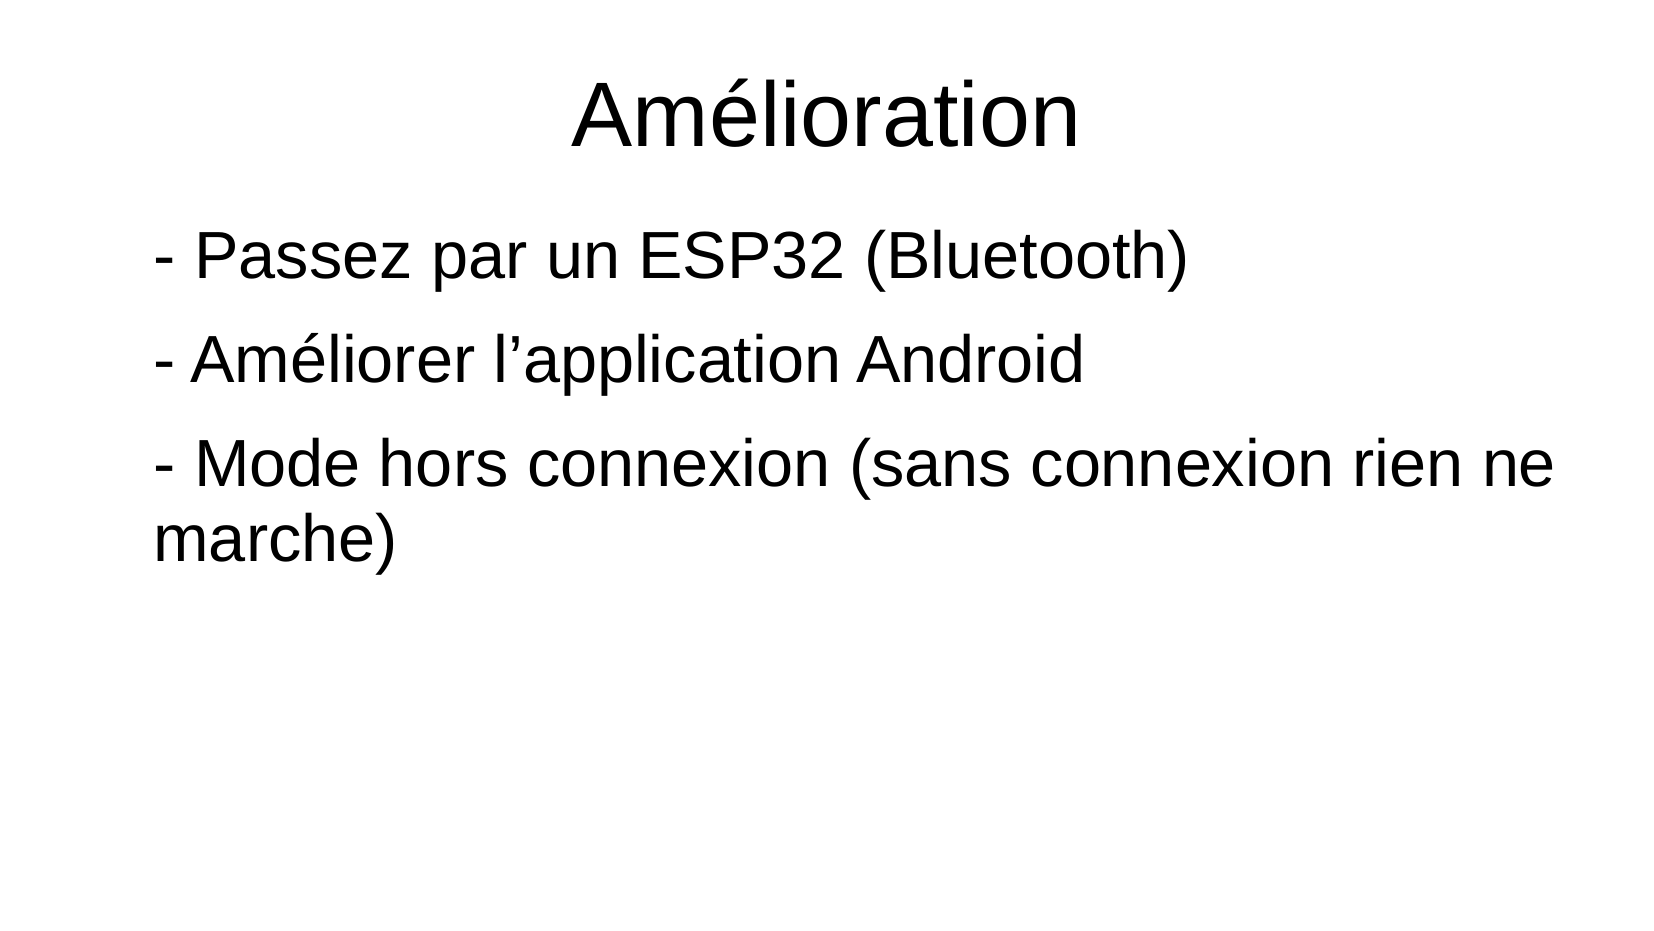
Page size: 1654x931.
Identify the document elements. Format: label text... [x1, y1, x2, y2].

list - Passez par un ESP32 (Bluetooth) - Améliorer l’application Android - Mode hors connexion (sans connexion rien ne marche) [82, 217, 1571, 758]
title Amélioration [82, 37, 1571, 193]
